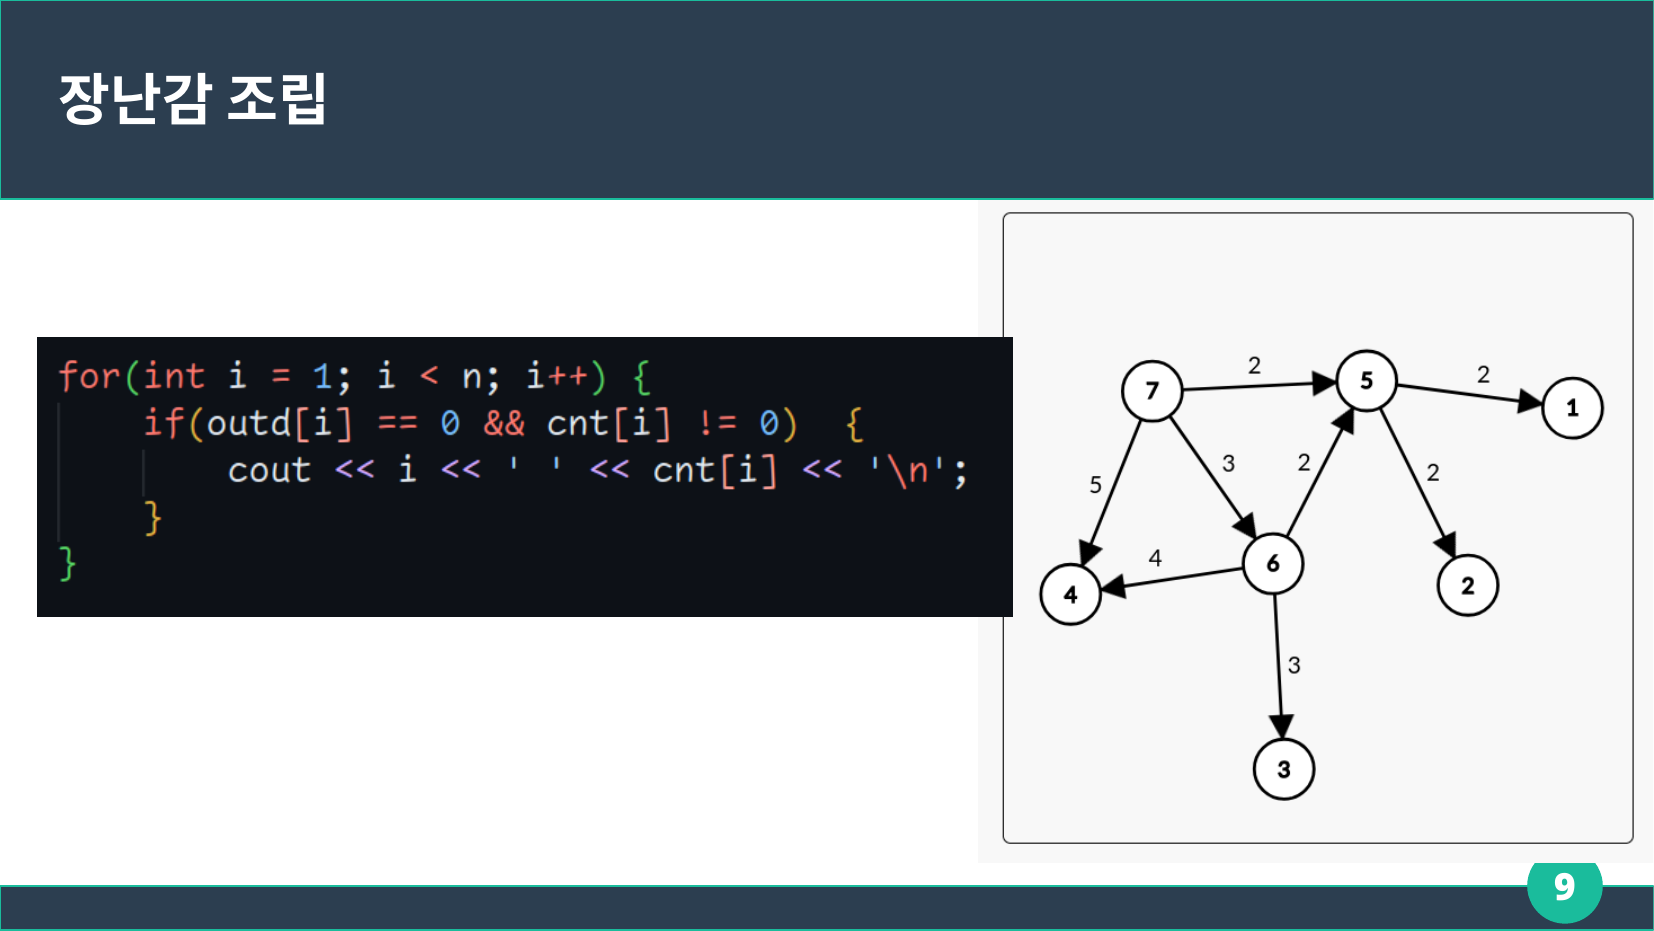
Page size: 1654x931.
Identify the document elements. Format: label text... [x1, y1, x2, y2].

picture [37, 200, 1654, 863]
title 장난감 조립 [59, 37, 1595, 156]
